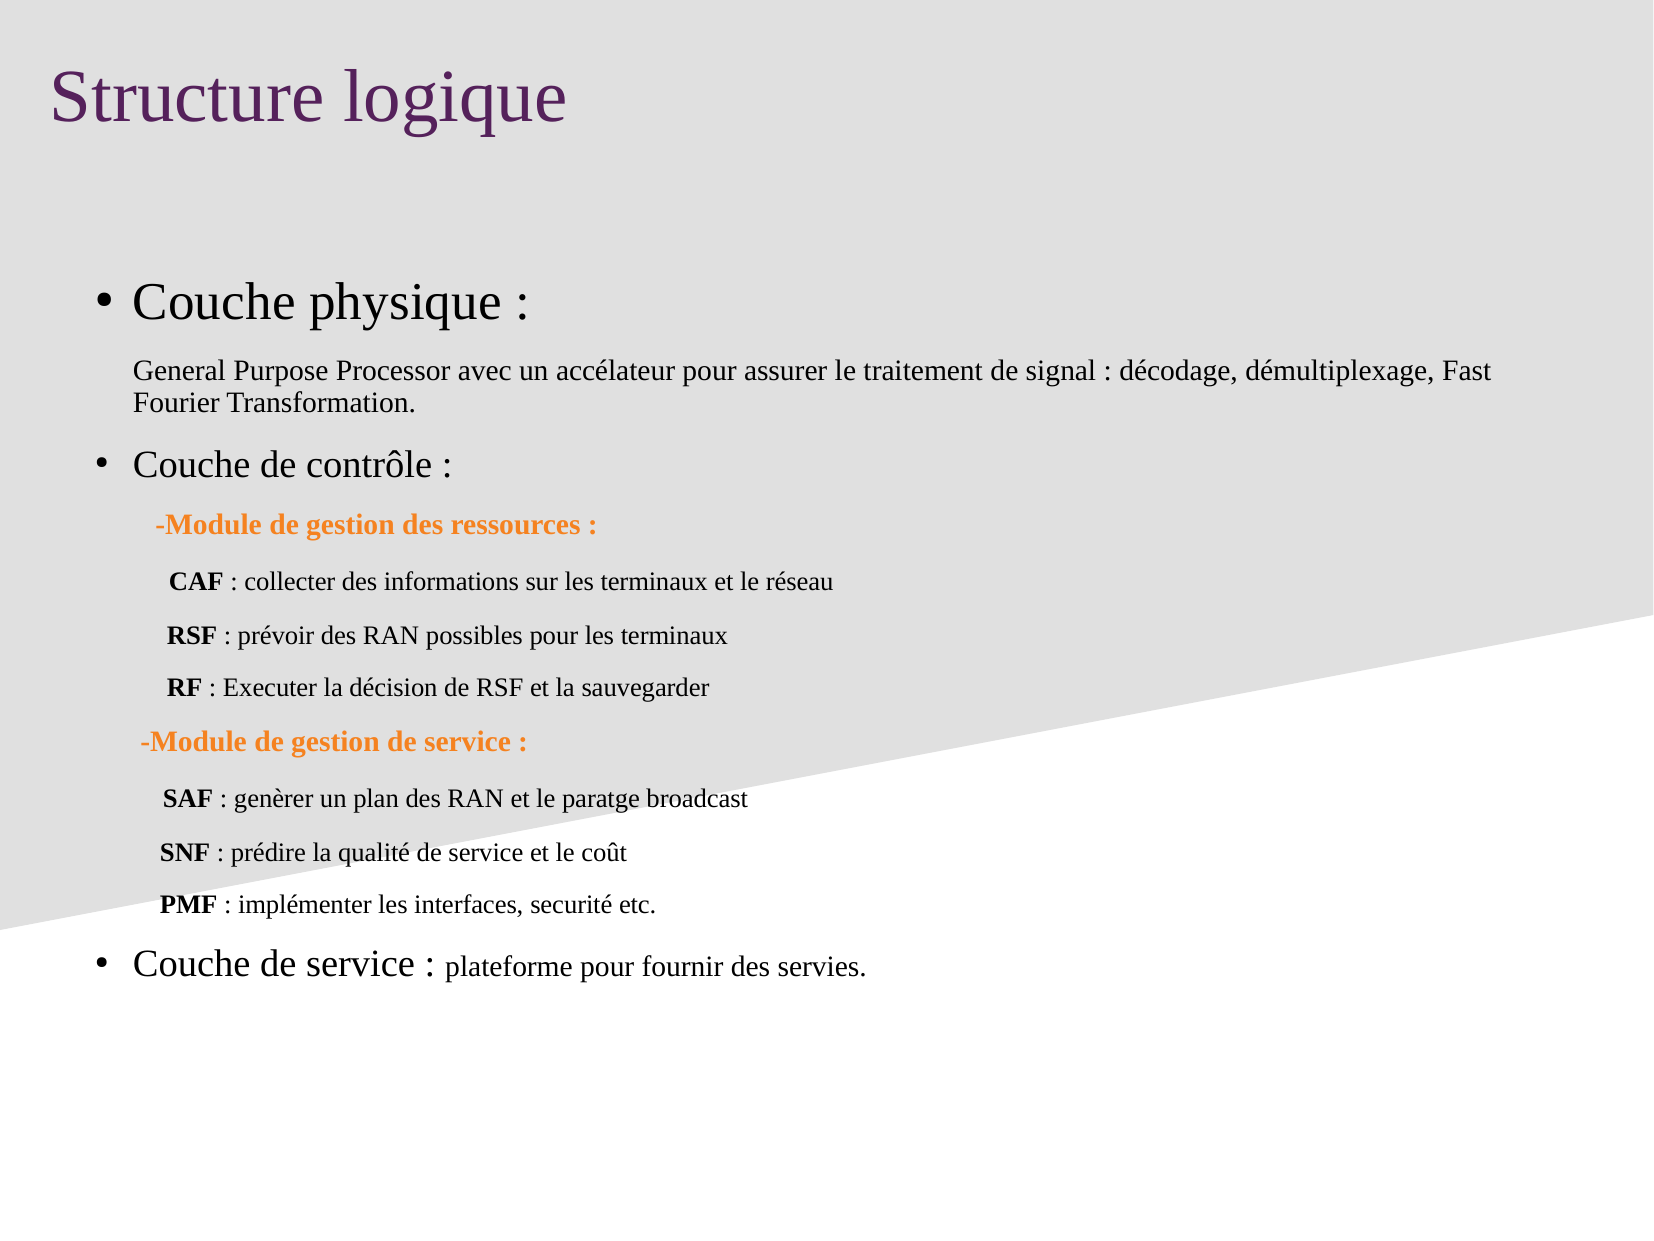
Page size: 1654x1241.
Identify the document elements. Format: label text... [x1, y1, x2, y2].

list Couche physique : General Purpose Processor avec un accélateur pour assurer le traitement de signal : décodage, démultiplexage, Fast Fourier Transformation. Couche de contrôle : -Module de gestion des ressources : CAF : collecter des informations sur les terminaux et le réseau RSF : prévoir des RAN possibles pour les terminaux RF : Executer la décision de RSF et la sauvegarder -Module de gestion de service : SAF : genèrer un plan des RAN et le paratge broadcast SNF : prédire la qualité de service et le coût PMF : implémenter les interfaces, securité etc. Couche de service : plateforme pour fournir des servies. [82, 271, 1538, 992]
text_box Structure logique [34, 47, 1654, 166]
